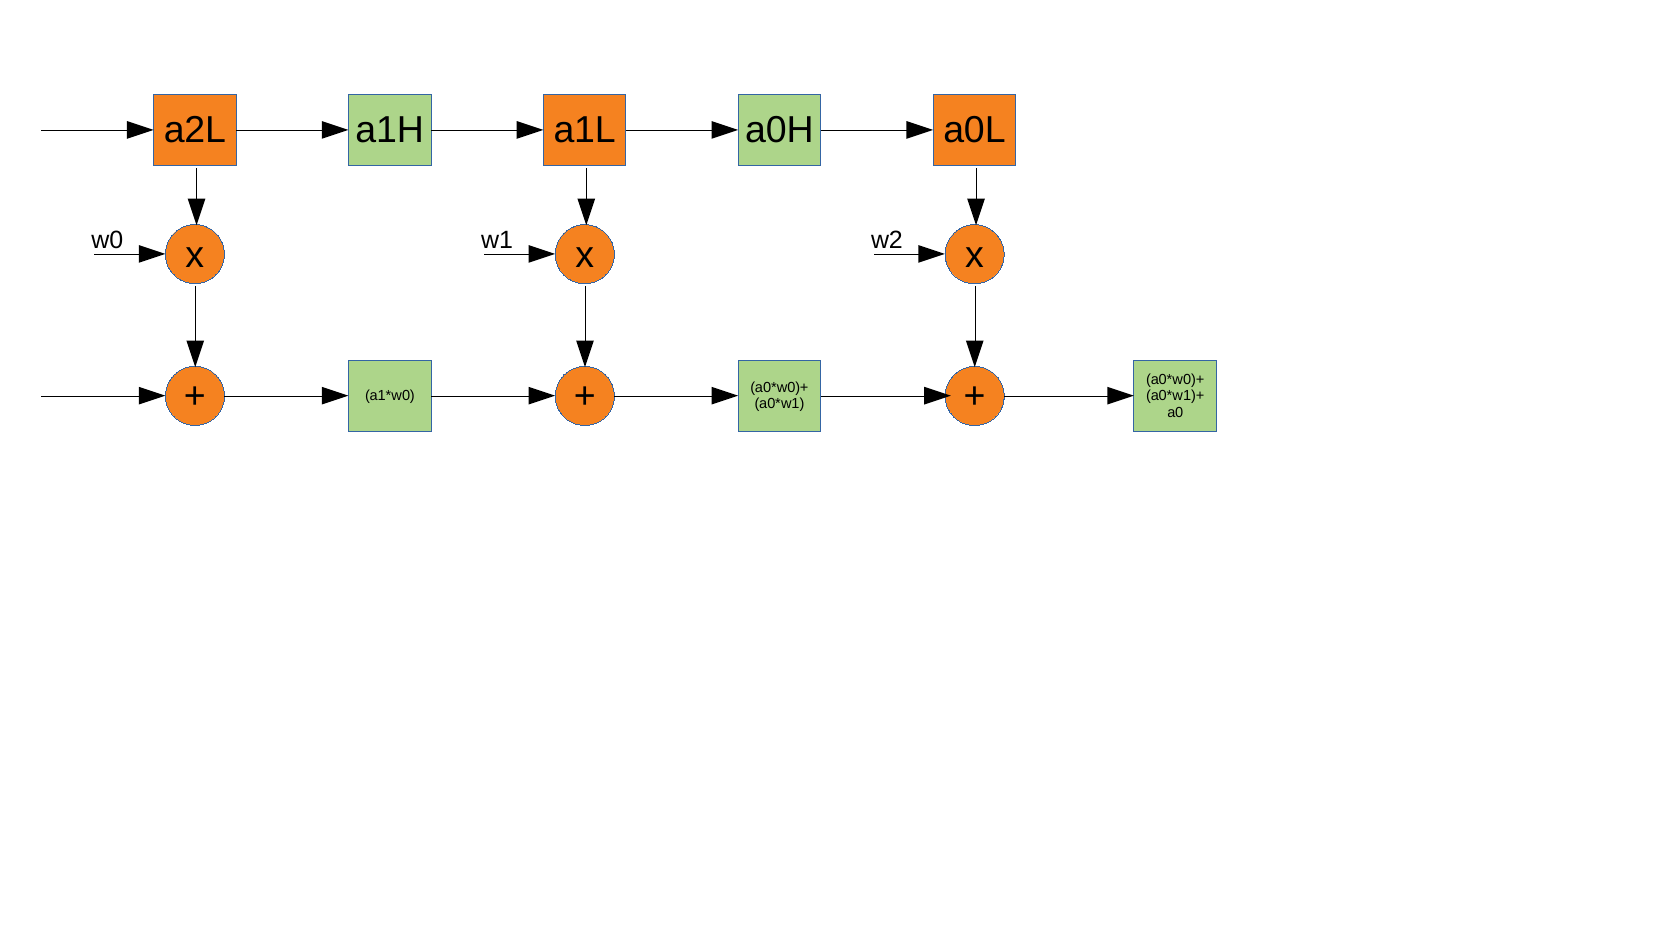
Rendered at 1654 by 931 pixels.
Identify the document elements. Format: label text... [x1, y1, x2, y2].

text_box x [945, 224, 1005, 284]
text_box + [165, 366, 225, 426]
text_box a1H [348, 94, 432, 166]
text_box w0 [76, 218, 139, 262]
text_box + [555, 366, 615, 426]
text_box (a0*w0)+ (a0*w1)+ a0 [1133, 360, 1217, 432]
text_box x [165, 224, 225, 284]
text_box a0L [933, 94, 1016, 166]
text_box w1 [466, 218, 529, 262]
text_box a2L [153, 94, 237, 166]
text_box a0H [738, 94, 821, 166]
text_box w2 [856, 218, 918, 262]
text_box x [555, 224, 615, 284]
text_box (a1*w0) [348, 360, 432, 432]
text_box + [945, 366, 1005, 426]
text_box a1L [543, 94, 626, 166]
text_box (a0*w0)+ (a0*w1) [738, 360, 821, 432]
